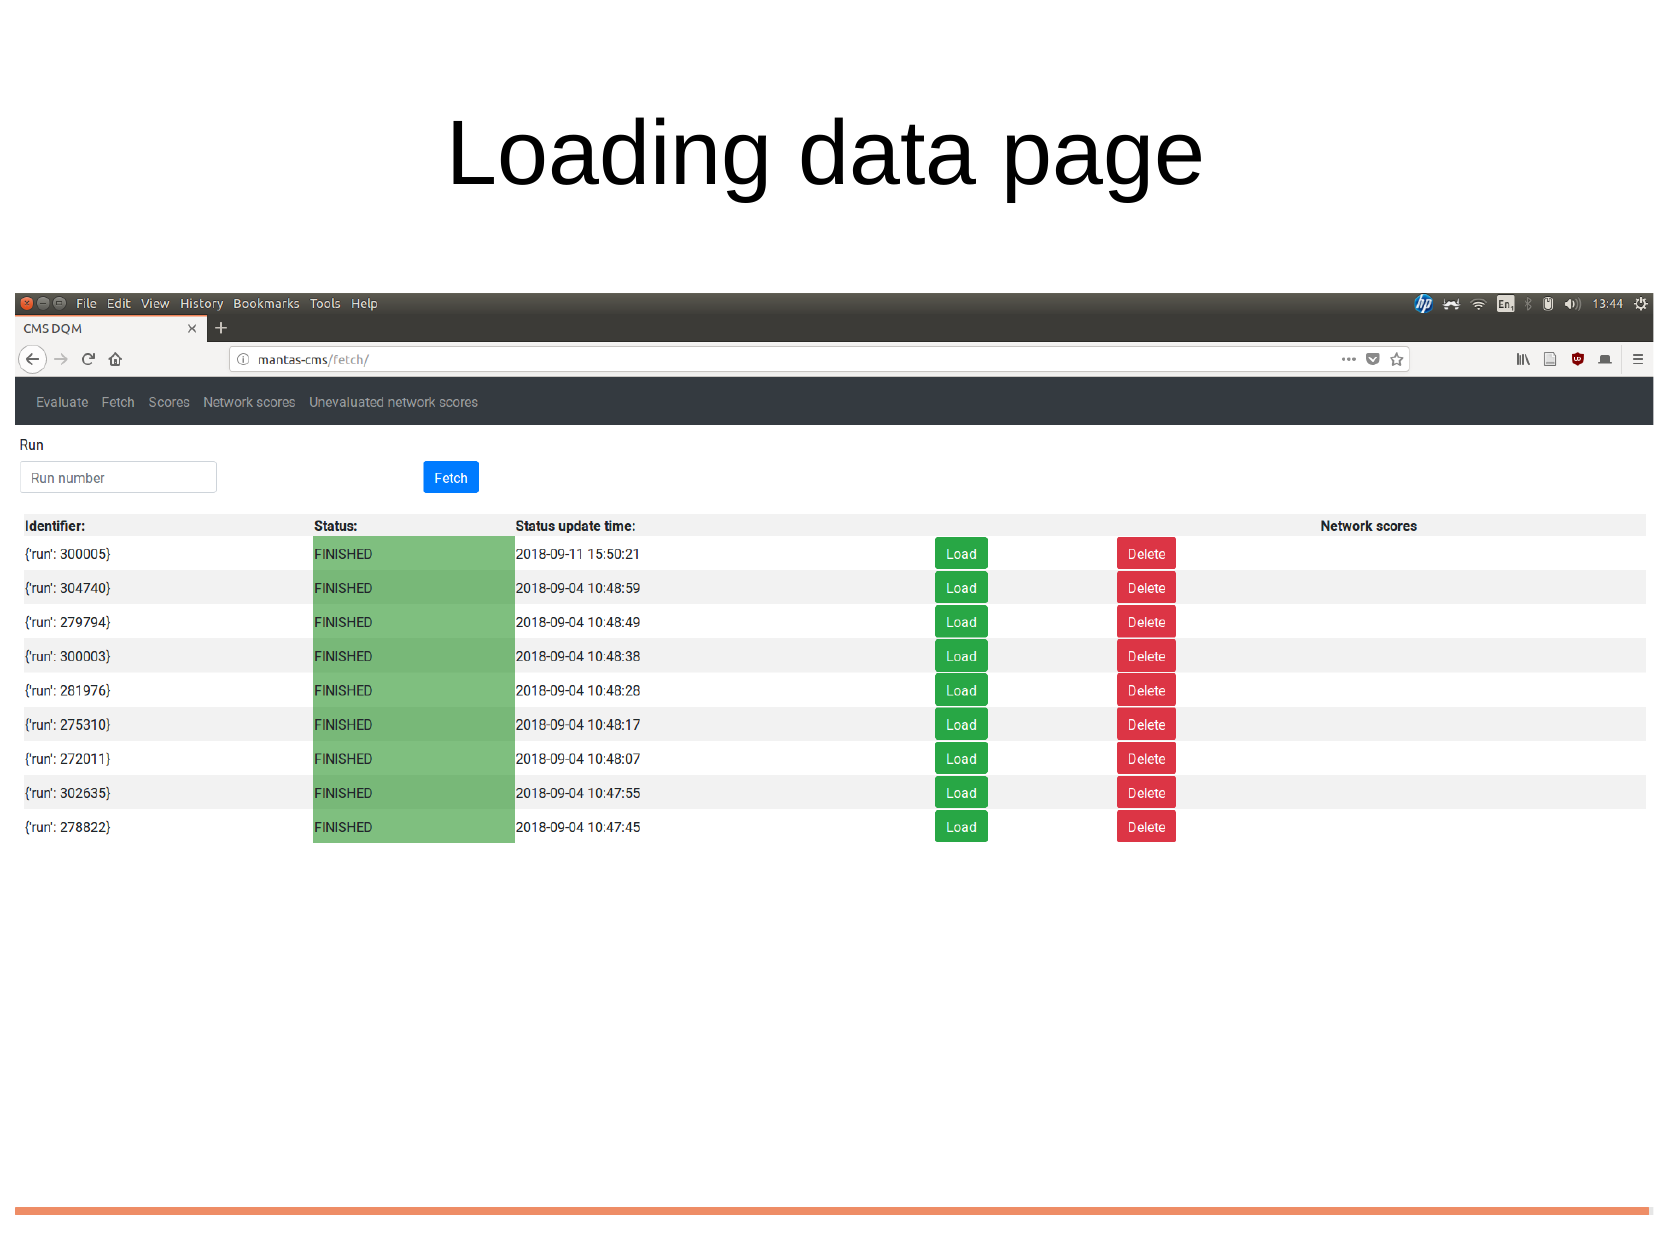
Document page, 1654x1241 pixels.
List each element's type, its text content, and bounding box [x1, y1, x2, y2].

title Loading data page [82, 49, 1571, 257]
picture [15, 293, 1654, 1216]
